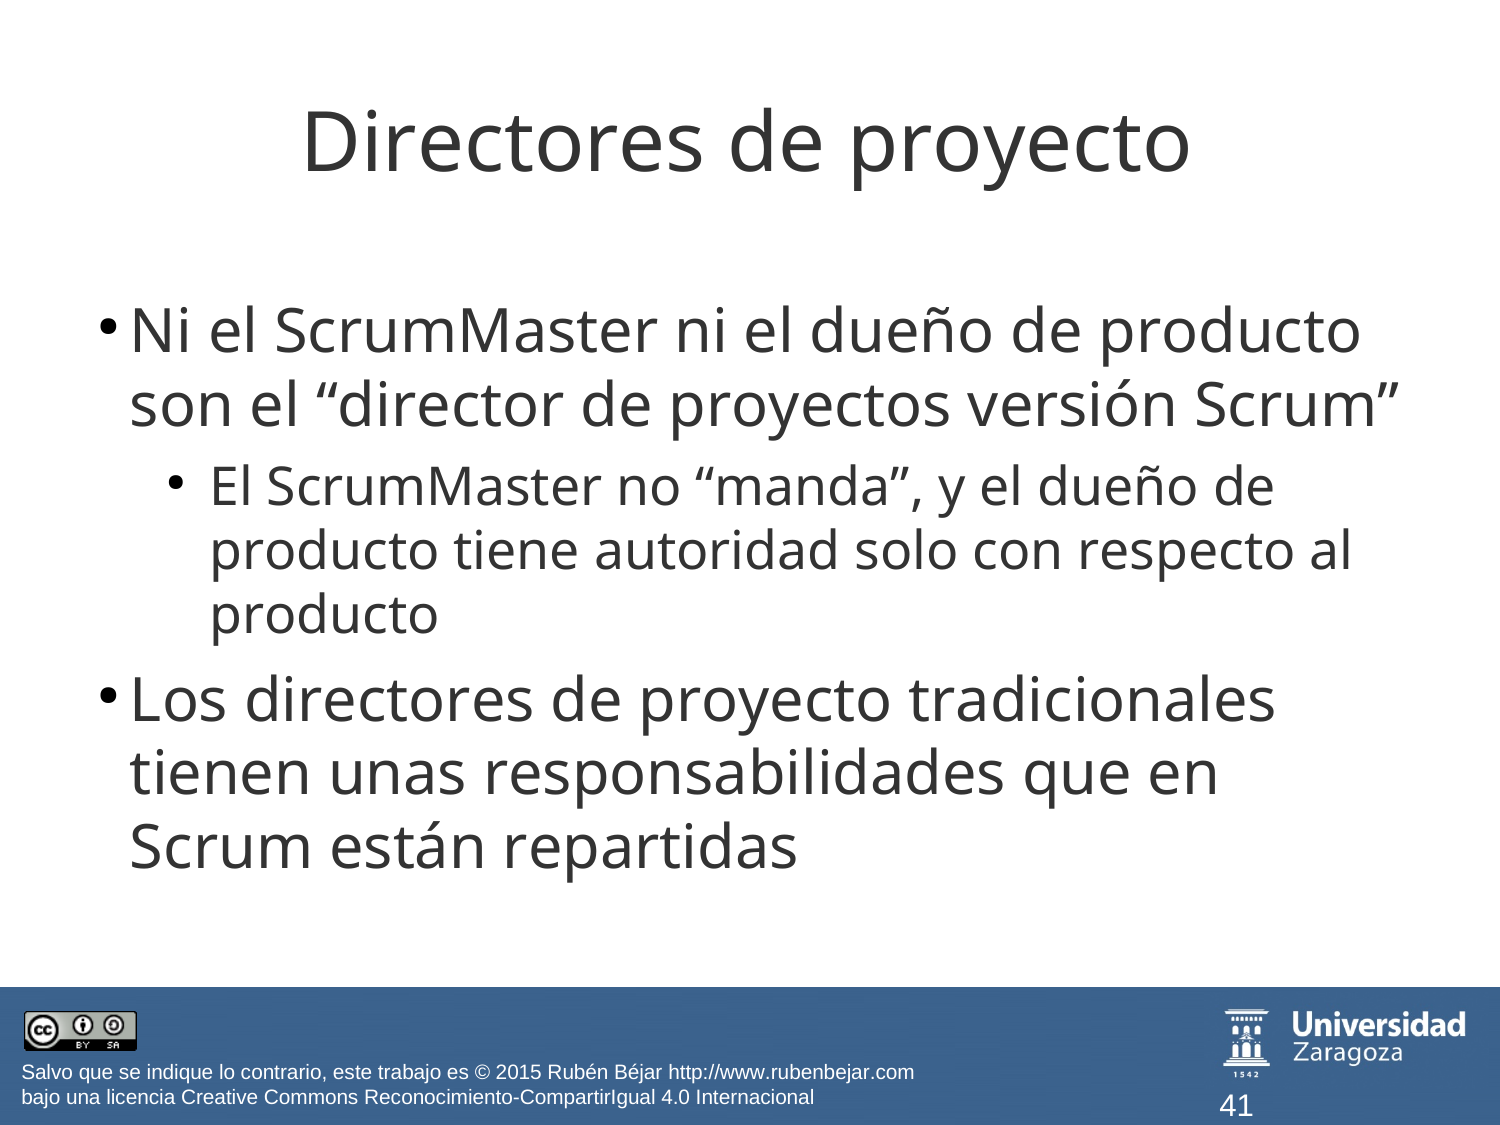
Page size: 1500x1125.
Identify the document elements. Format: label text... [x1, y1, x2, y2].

picture [0, 987, 1500, 1125]
list Ni el ScrumMaster ni el dueño de producto son el “director de proyectos versión Scrum” El ScrumMaster no “manda”, y el dueño de producto tiene autoridad solo con respecto al producto Los directores de proyecto tradicionales tienen unas responsabilidades que en Scrum están repartidas [82, 283, 1418, 957]
title Directores de proyecto [74, 20, 1420, 257]
